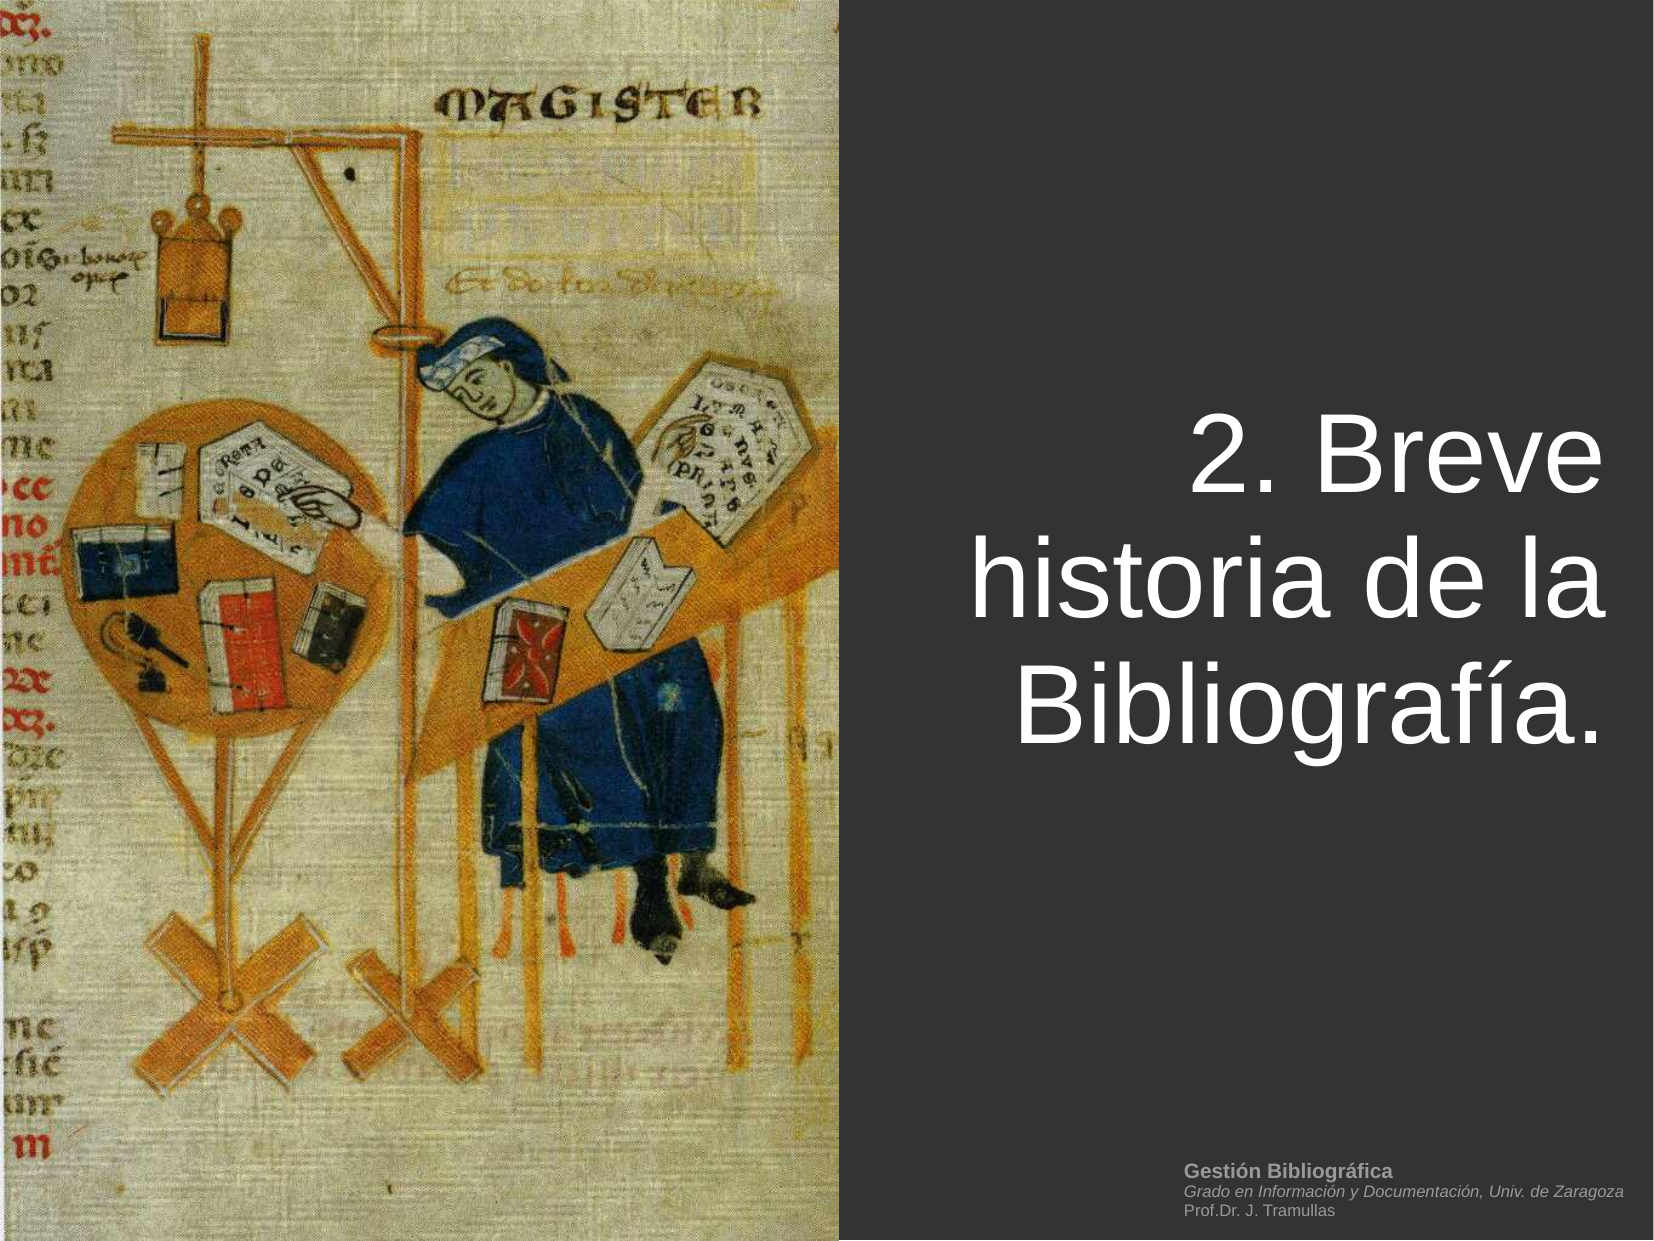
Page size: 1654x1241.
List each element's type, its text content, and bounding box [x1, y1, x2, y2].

picture [0, 0, 839, 1241]
subtitle 2. Breve historia de la Bibliografía. [850, 188, 1607, 969]
